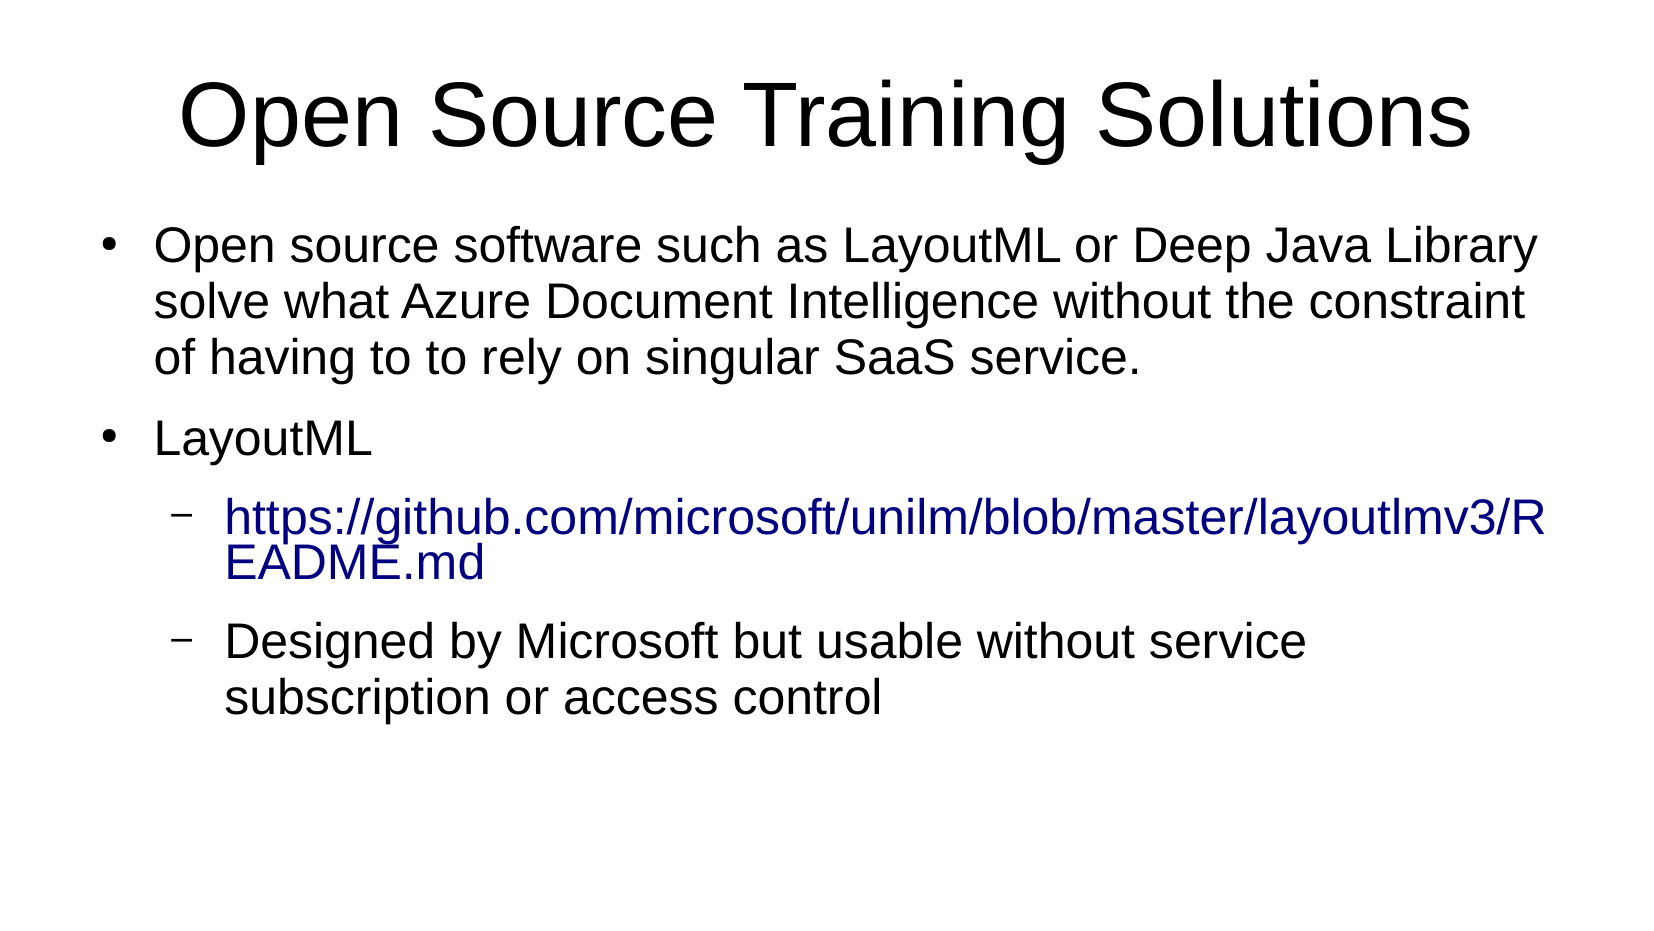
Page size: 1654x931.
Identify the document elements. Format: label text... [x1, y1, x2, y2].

title Open Source Training Solutions [82, 37, 1571, 193]
list Open source software such as LayoutML or Deep Java Library solve what Azure Document Intelligence without the constraint of having to to rely on singular SaaS service. LayoutML https://github.com/microsoft/unilm/blob/master/layoutlmv3/README.md Designed by Microsoft but usable without service subscription or access control [82, 217, 1571, 863]
